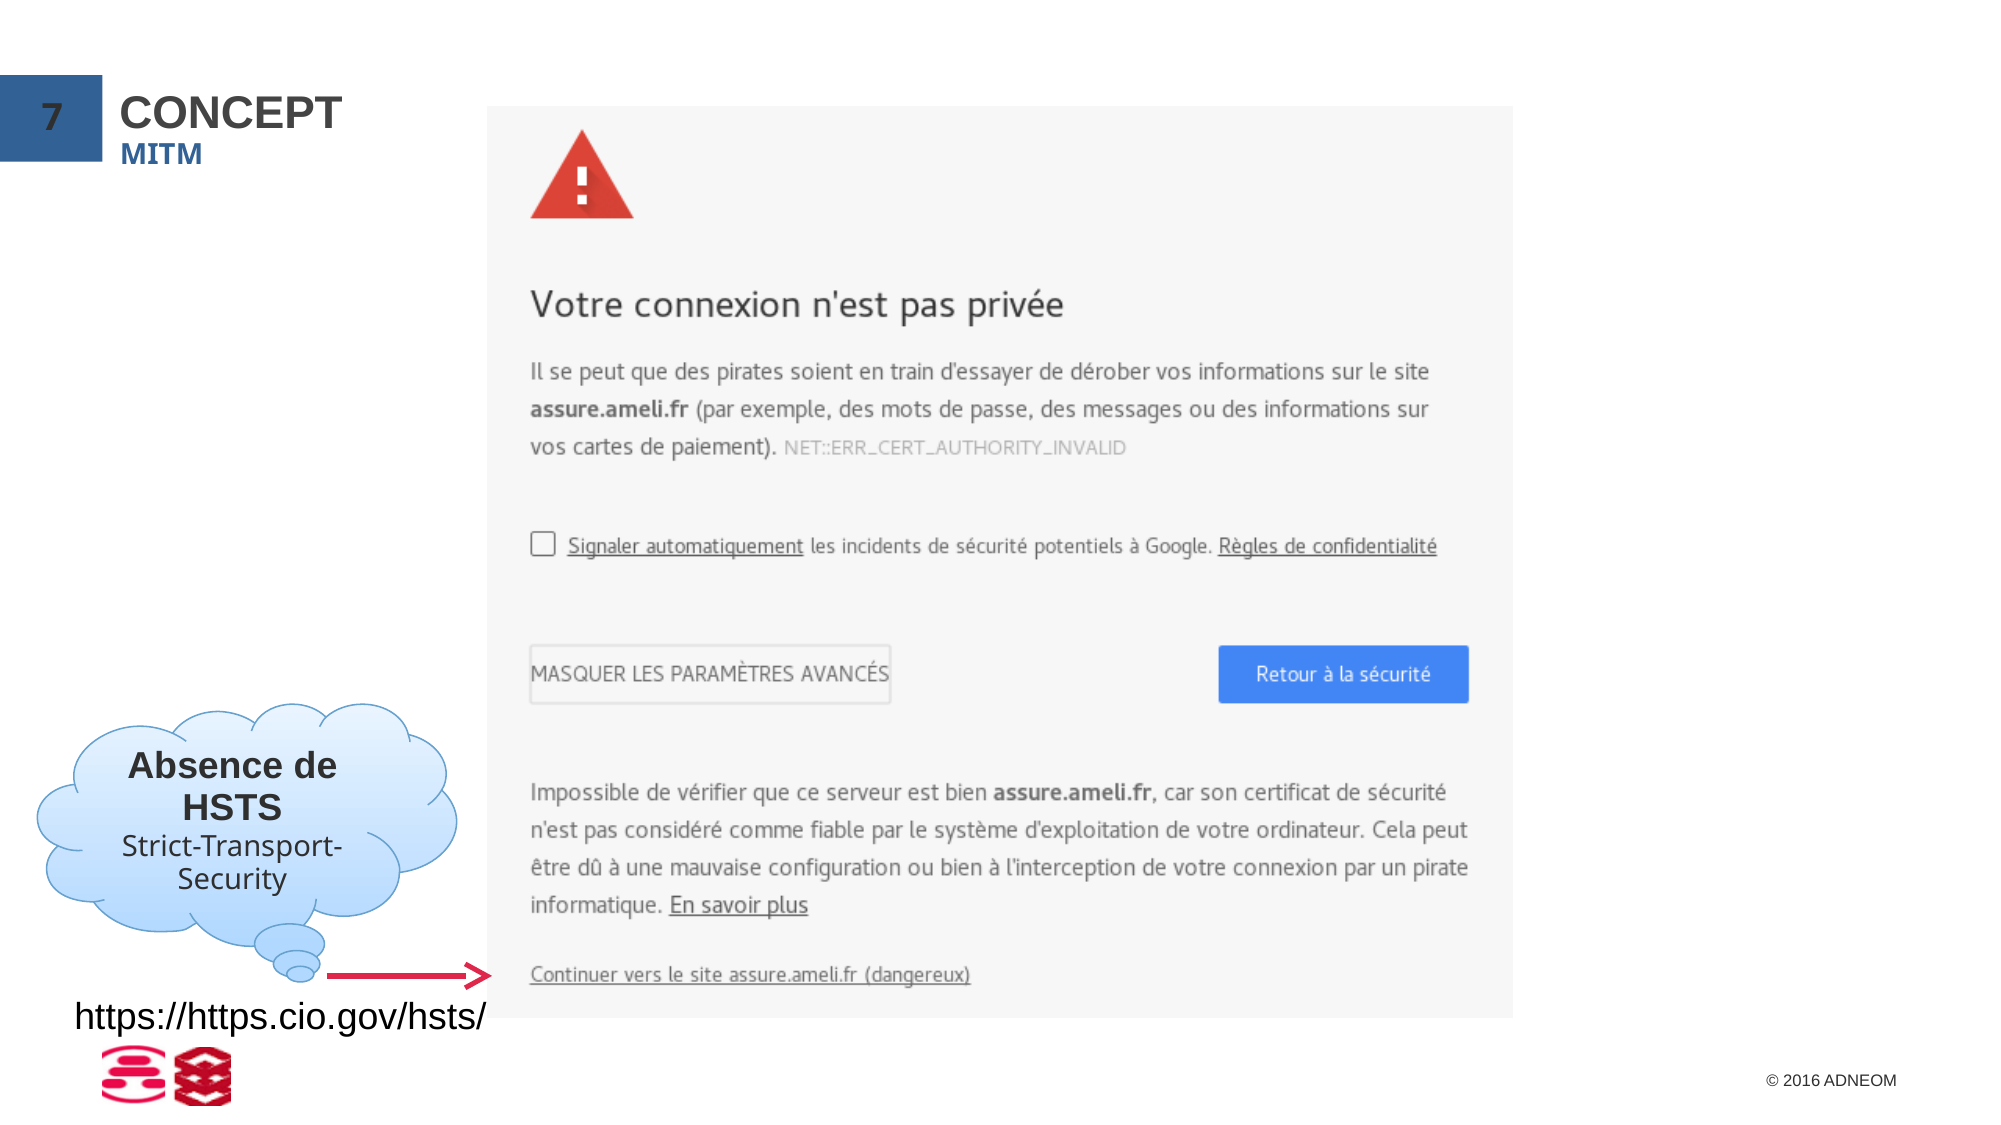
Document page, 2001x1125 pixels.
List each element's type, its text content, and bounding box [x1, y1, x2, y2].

list MITM [105, 120, 487, 150]
title CONCEPT [104, 75, 1898, 132]
text_box Absence de HSTS Strict-Transport-Security [37, 704, 457, 982]
text_box https://https.cio.gov/hsts/ [59, 988, 502, 1046]
picture [487, 106, 1513, 1018]
picture [102, 1046, 231, 1114]
